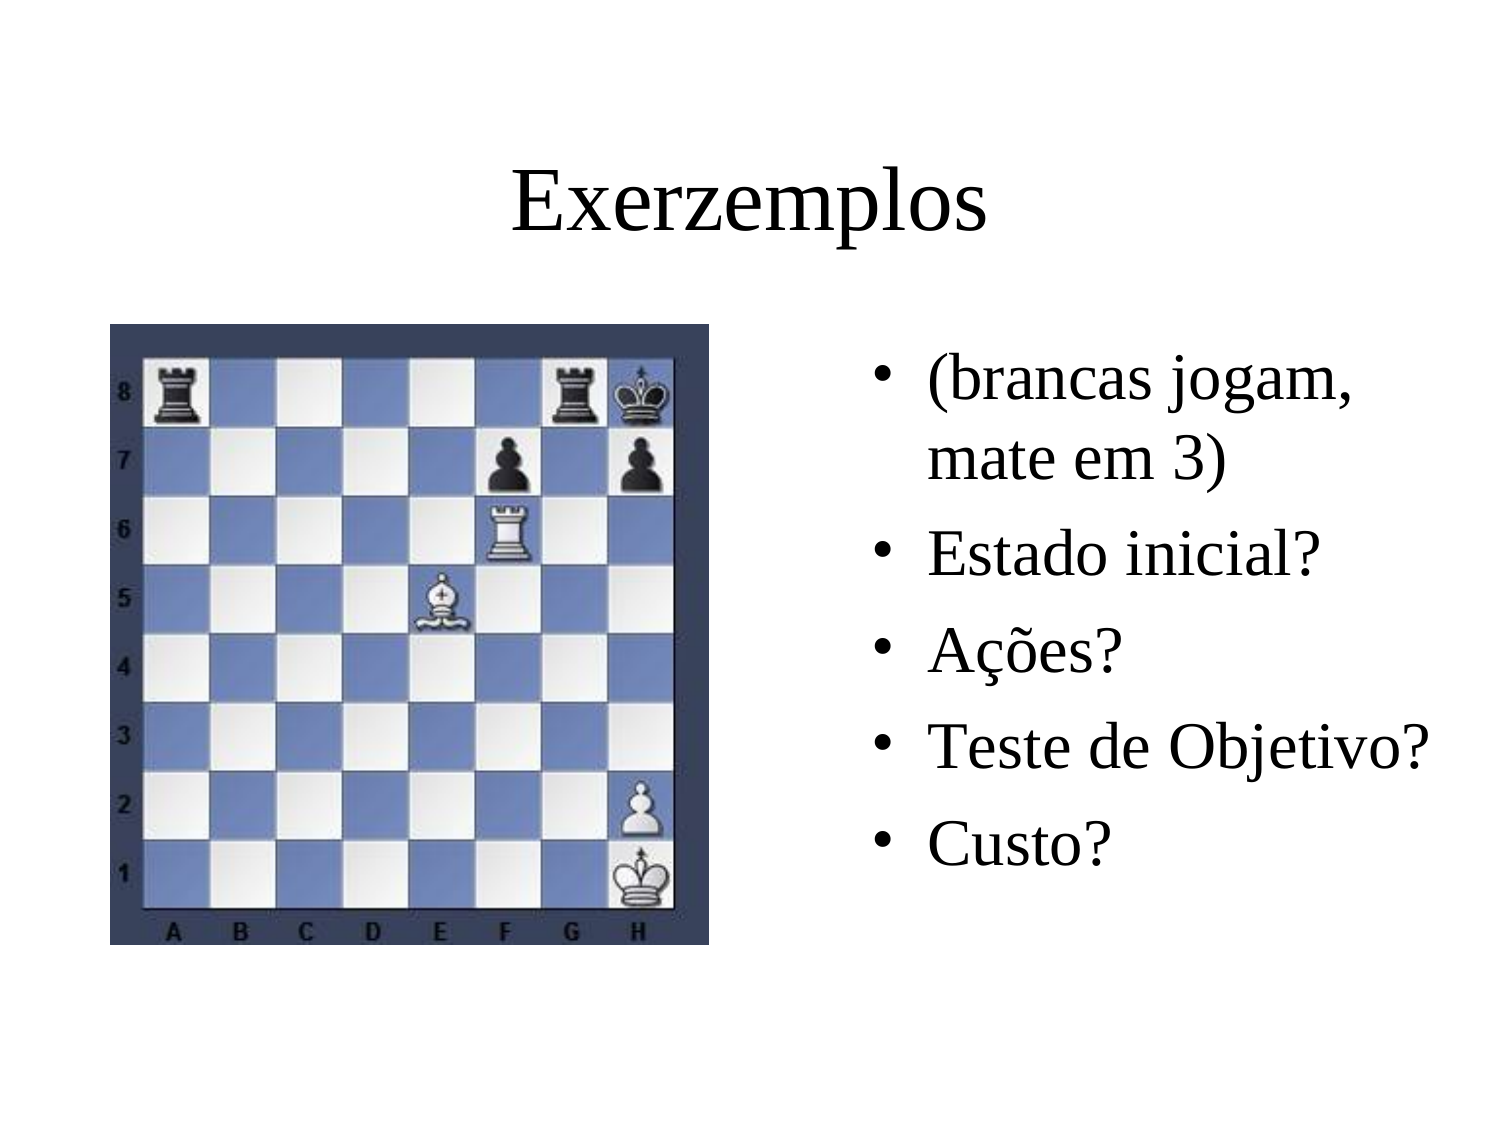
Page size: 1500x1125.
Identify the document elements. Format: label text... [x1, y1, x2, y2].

list (brancas jogam, mate em 3) Estado inicial? Ações? Teste de Objetivo? Custo? [856, 324, 1482, 1020]
picture [110, 324, 709, 945]
title Exerzemplos [112, 76, 1388, 312]
